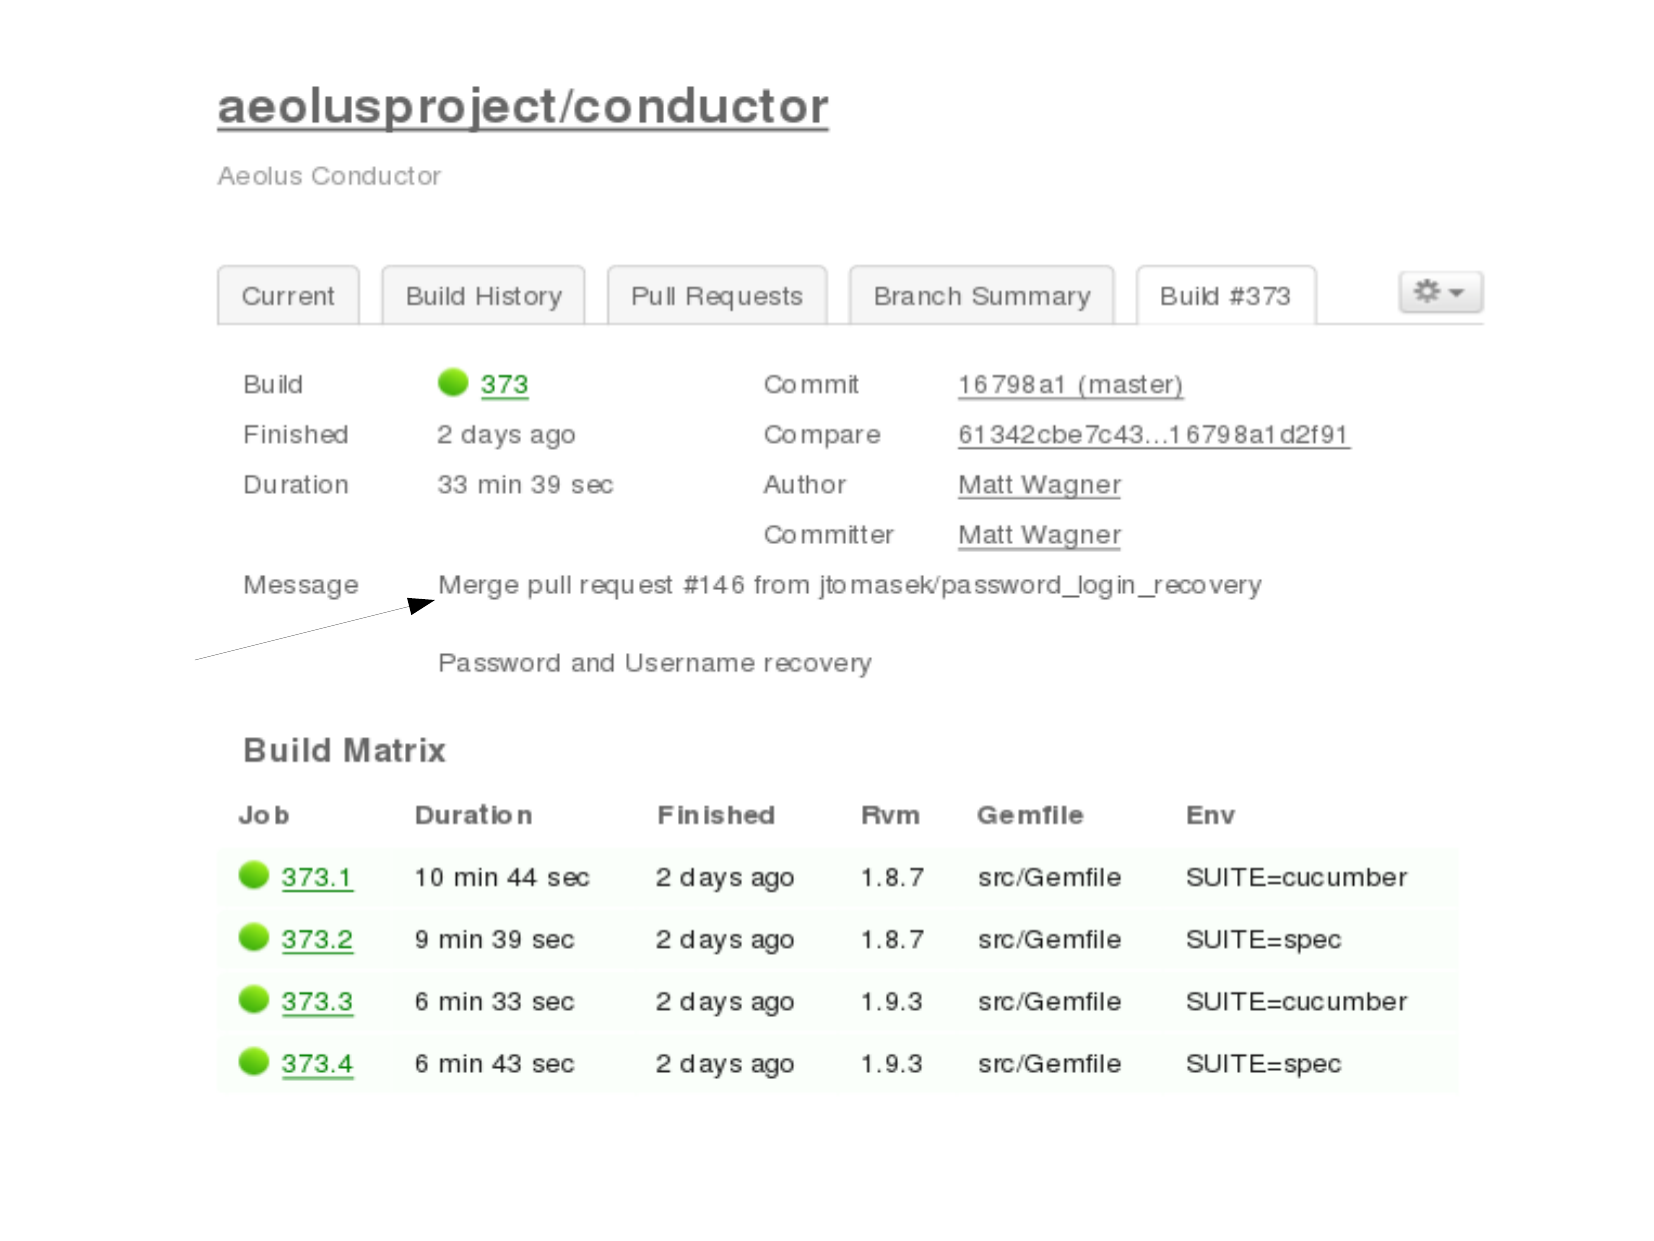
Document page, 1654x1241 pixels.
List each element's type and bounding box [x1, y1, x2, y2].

picture [157, 59, 1561, 1126]
